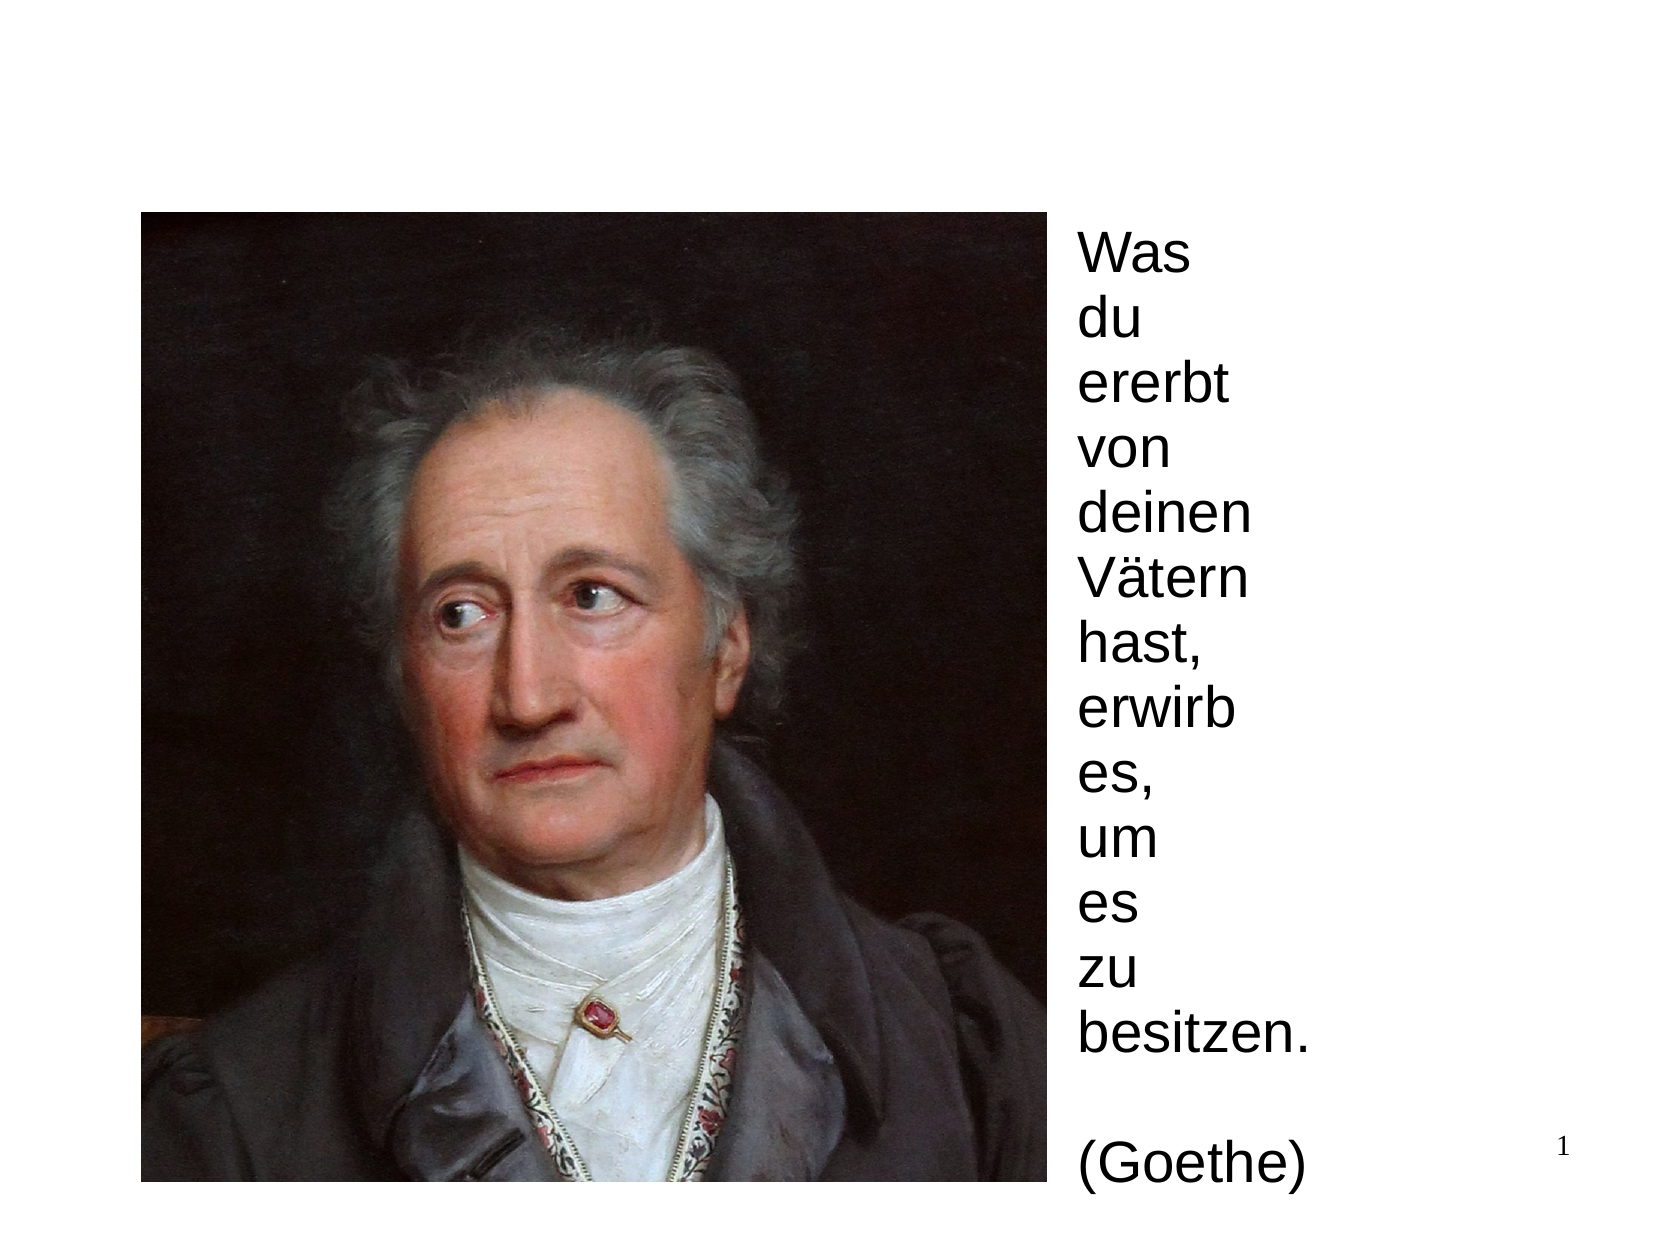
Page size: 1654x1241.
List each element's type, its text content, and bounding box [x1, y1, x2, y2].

text_box Was du ererbt von deinen Vätern hast, erwirb es, um es zu besitzen. (Goethe) [1062, 212, 1560, 1207]
picture [141, 212, 1047, 1182]
